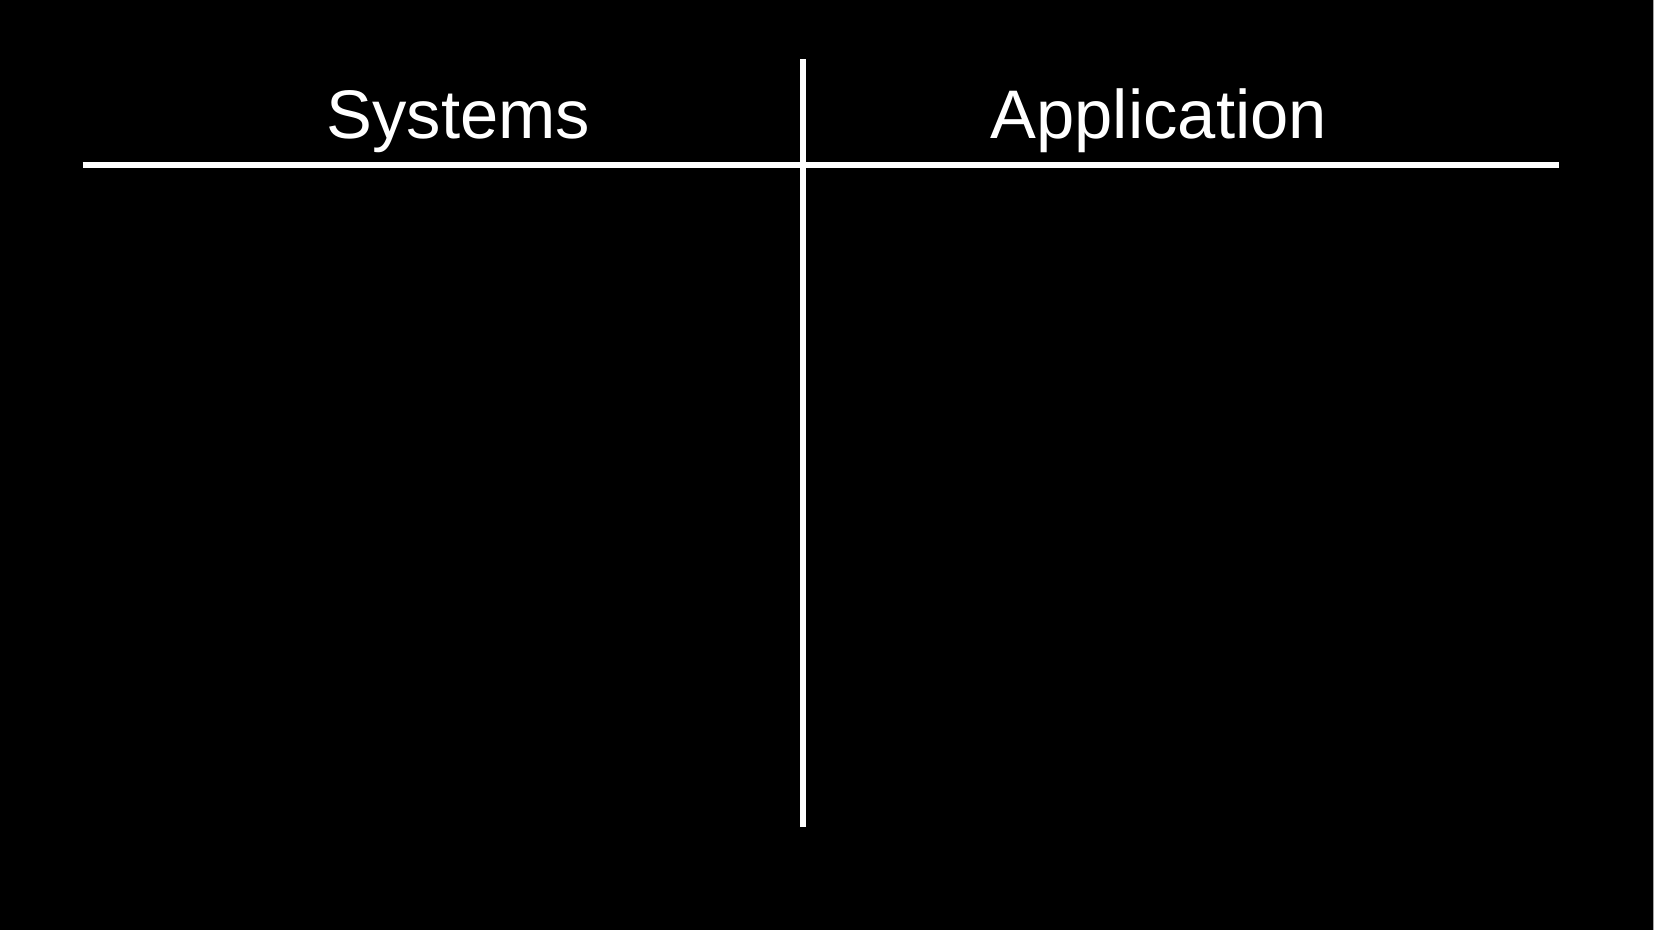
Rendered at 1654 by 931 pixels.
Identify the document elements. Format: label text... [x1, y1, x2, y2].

title Systems Application [82, 163, 800, 193]
title Systems Application [82, 37, 1571, 193]
